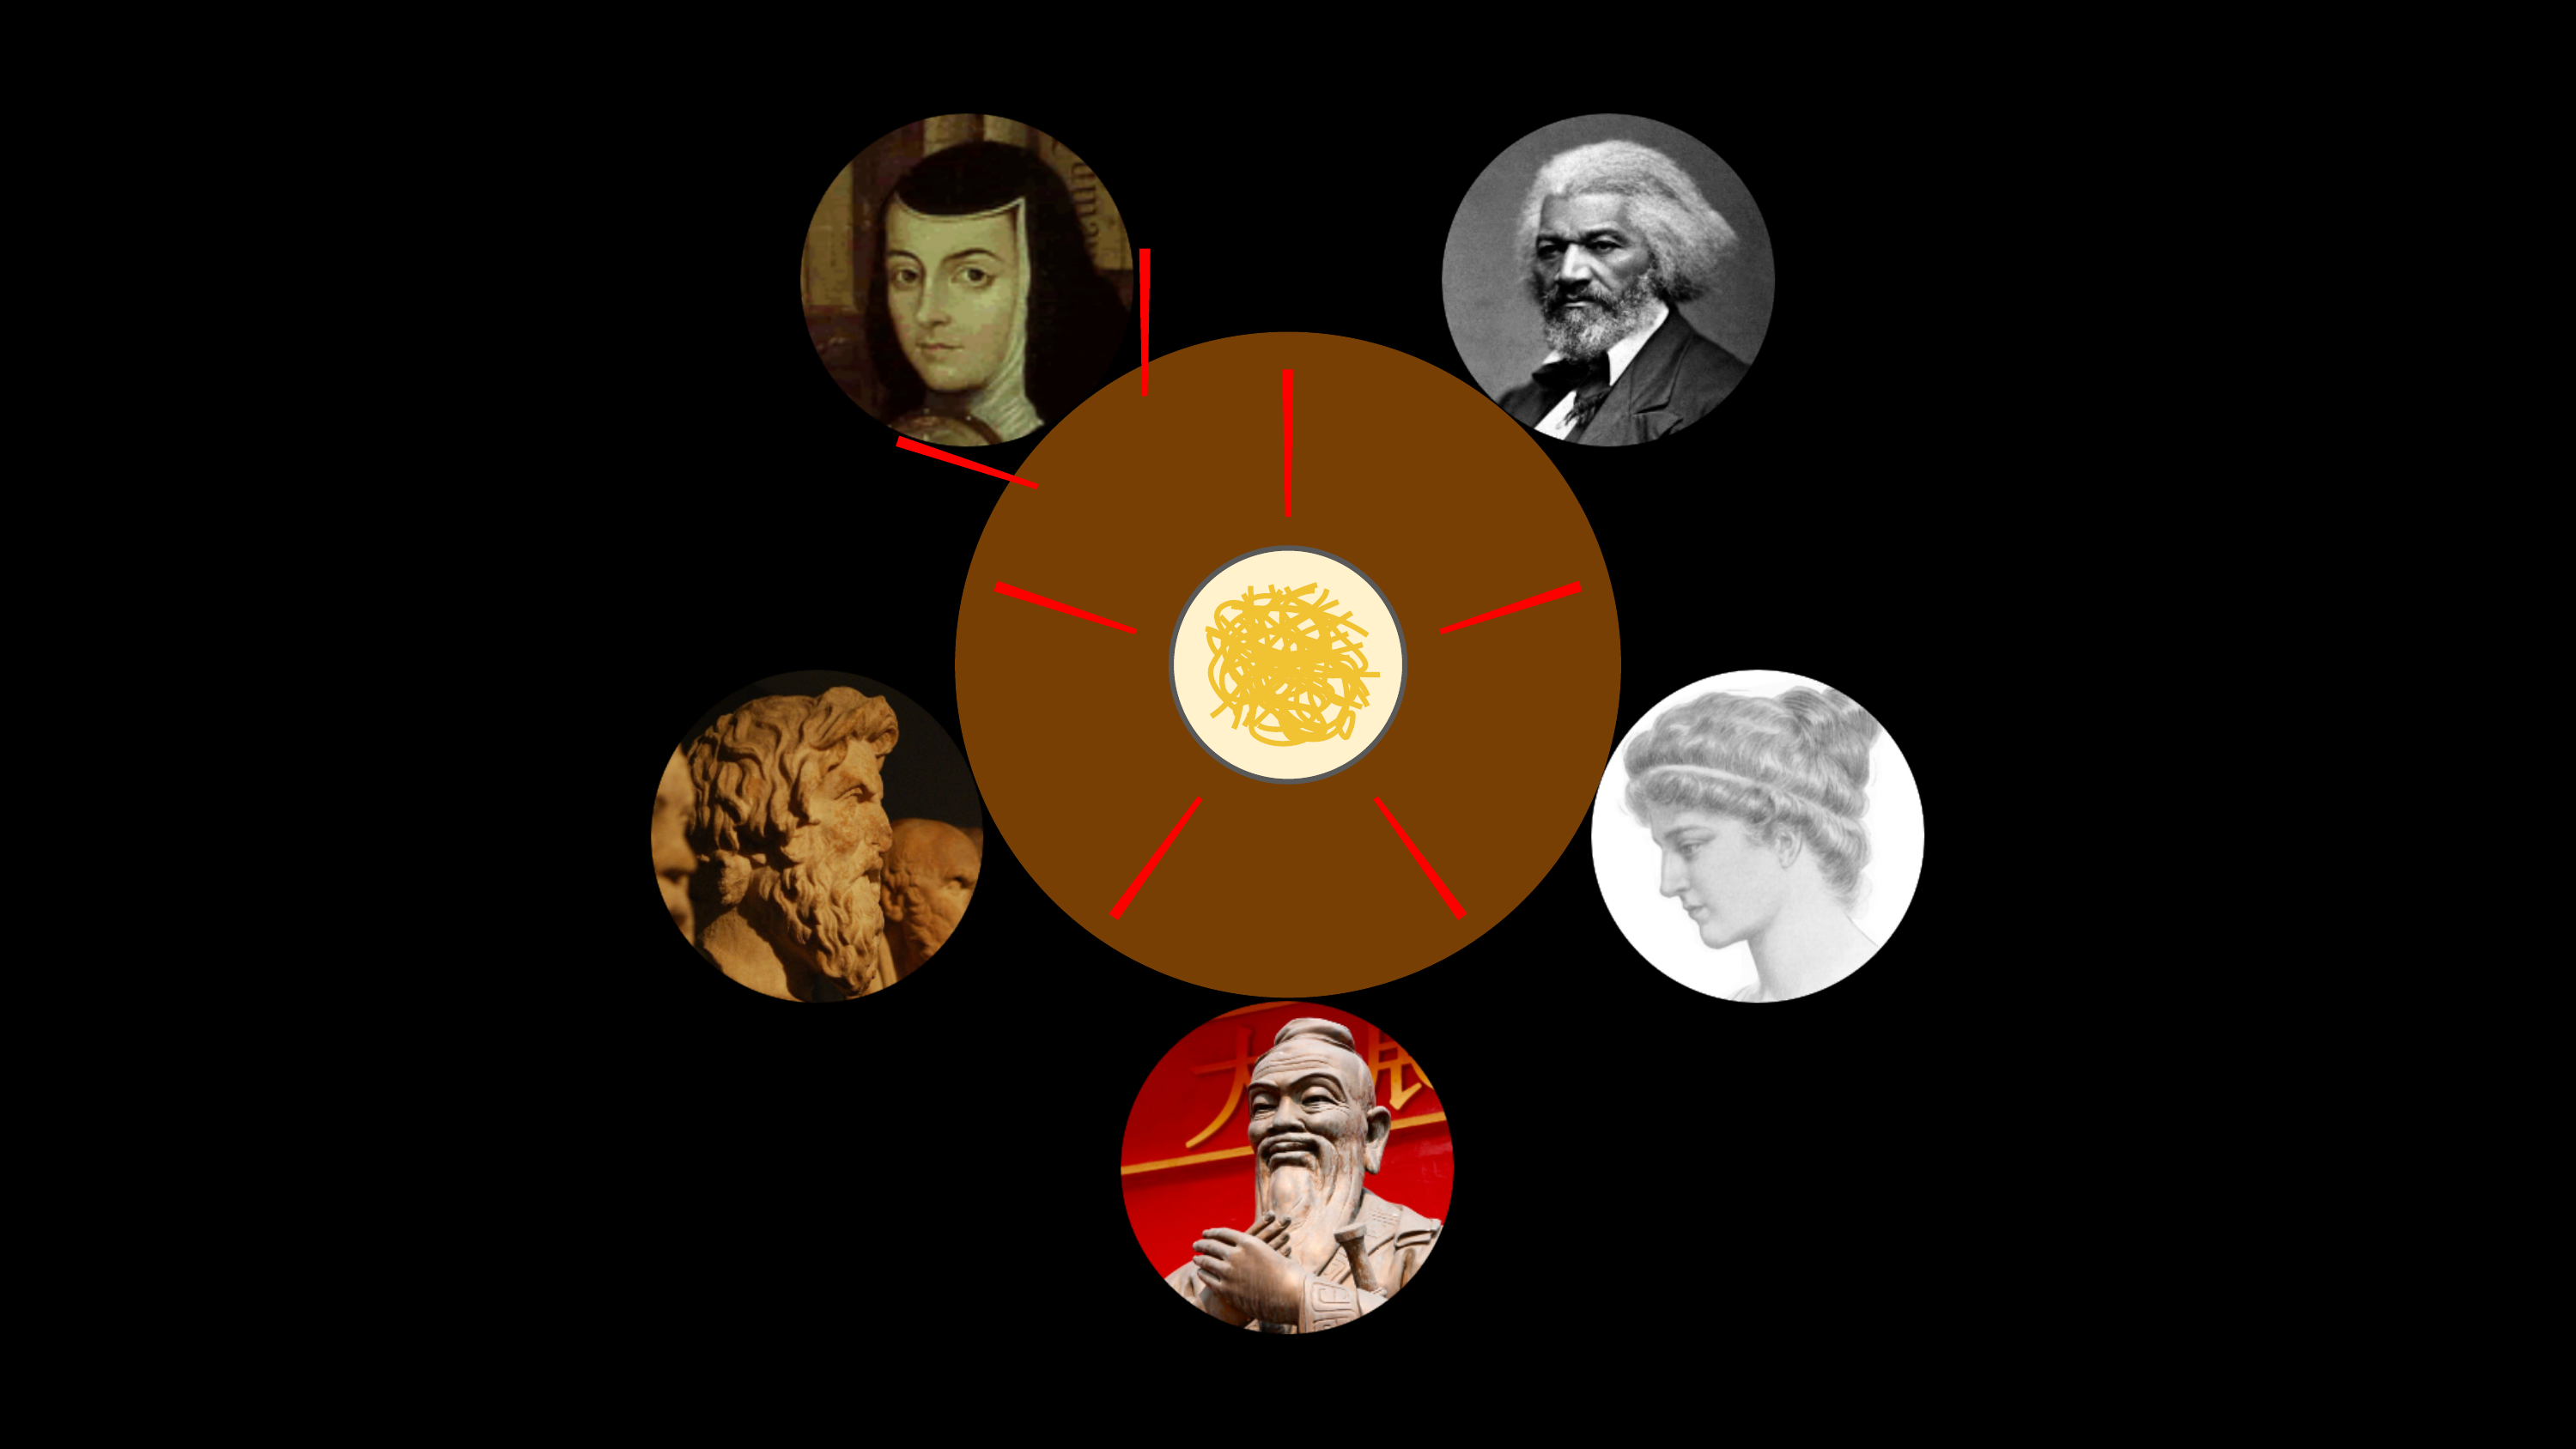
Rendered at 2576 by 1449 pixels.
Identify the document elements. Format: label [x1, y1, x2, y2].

text_box [896, 248, 1621, 996]
picture [1115, 996, 1460, 1340]
picture [795, 108, 1139, 452]
picture [646, 664, 989, 1009]
picture [1586, 664, 1930, 1009]
picture [1437, 108, 1781, 452]
